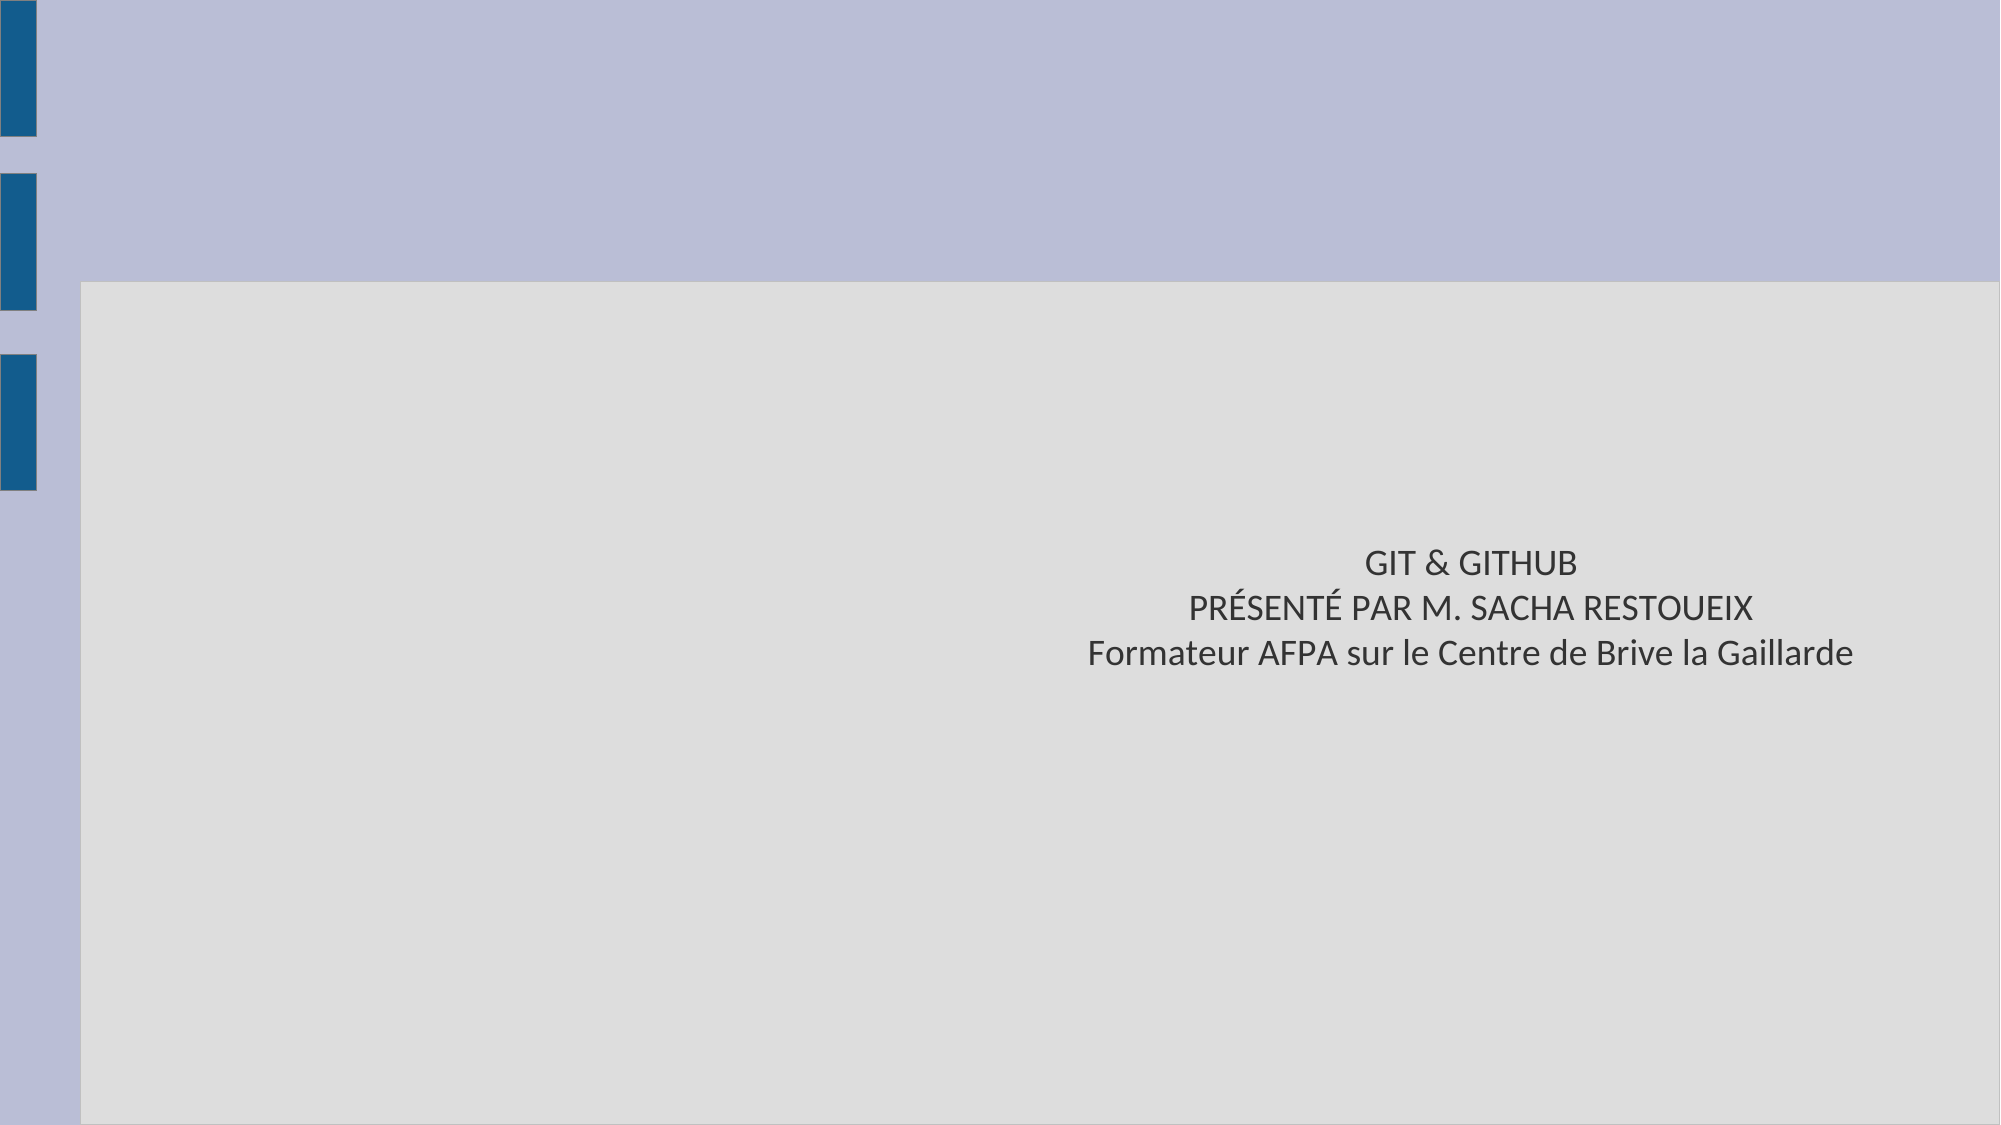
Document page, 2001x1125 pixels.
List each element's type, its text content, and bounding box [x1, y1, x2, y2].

title GIT & GITHUB PRÉSENTÉ PAR M. SACHA RESTOUEIX Formateur AFPA sur le Centre de Brive la Gaillarde [182, 466, 1900, 727]
